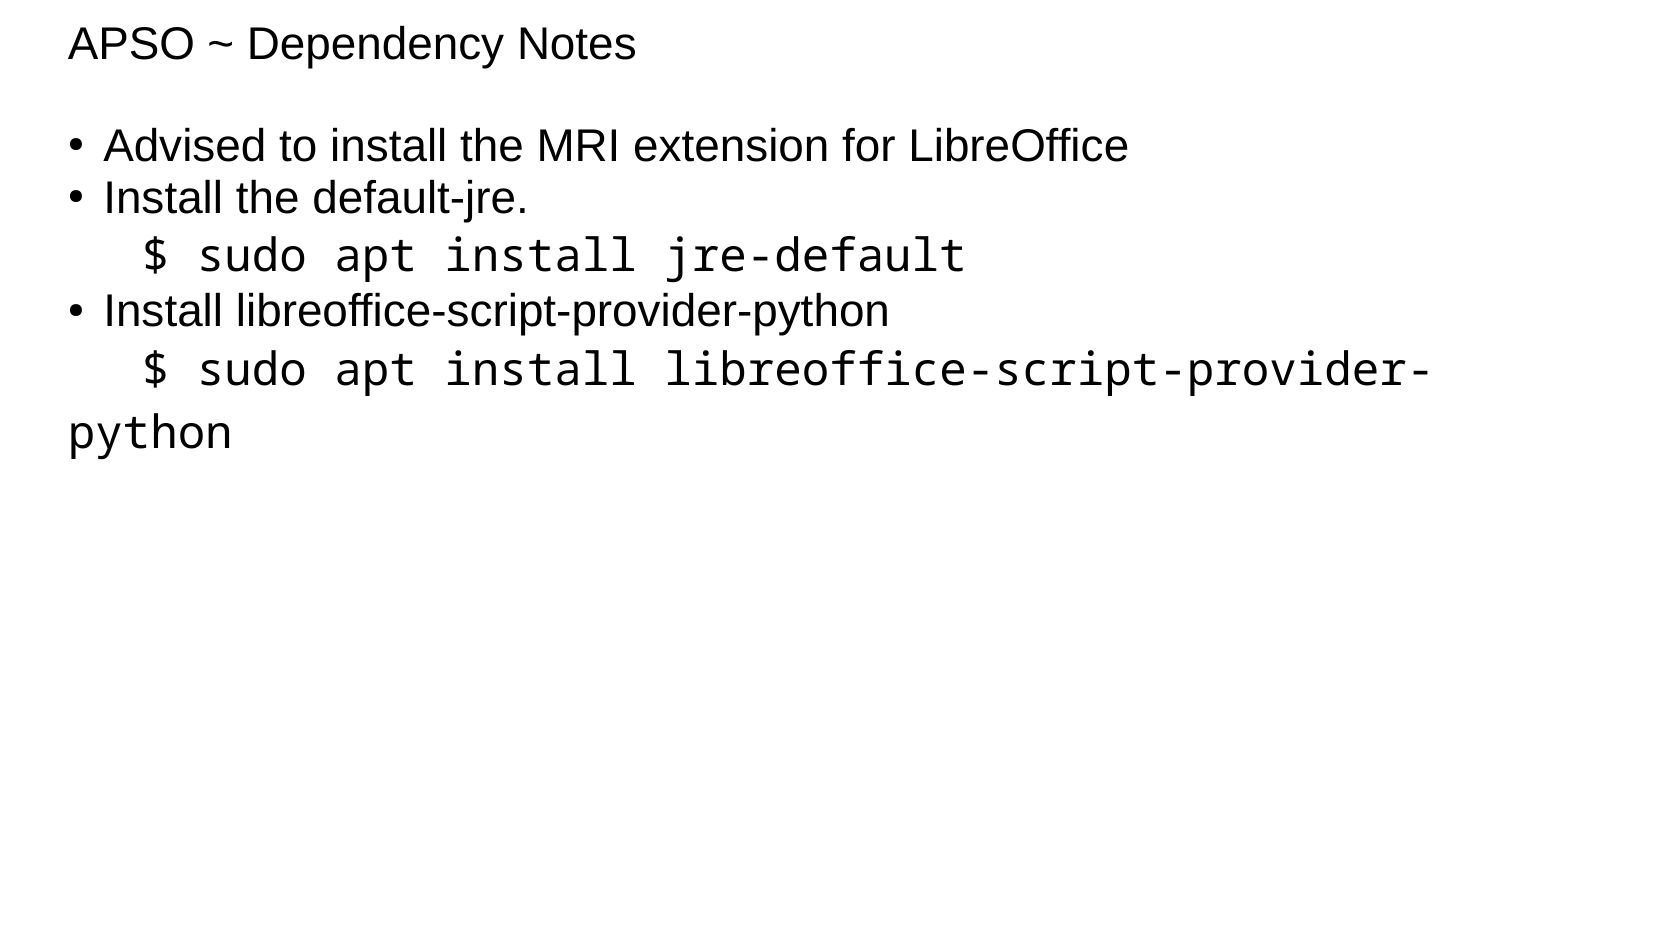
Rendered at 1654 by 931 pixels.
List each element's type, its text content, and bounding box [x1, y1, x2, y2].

subtitle APSO ~ Dependency Notes Advised to install the MRI extension for LibreOffice Install the default-jre. $ sudo apt install jre-default Install libreoffice-script-provider-python $ sudo apt install libreoffice-script-provider-python [67, 17, 1557, 417]
